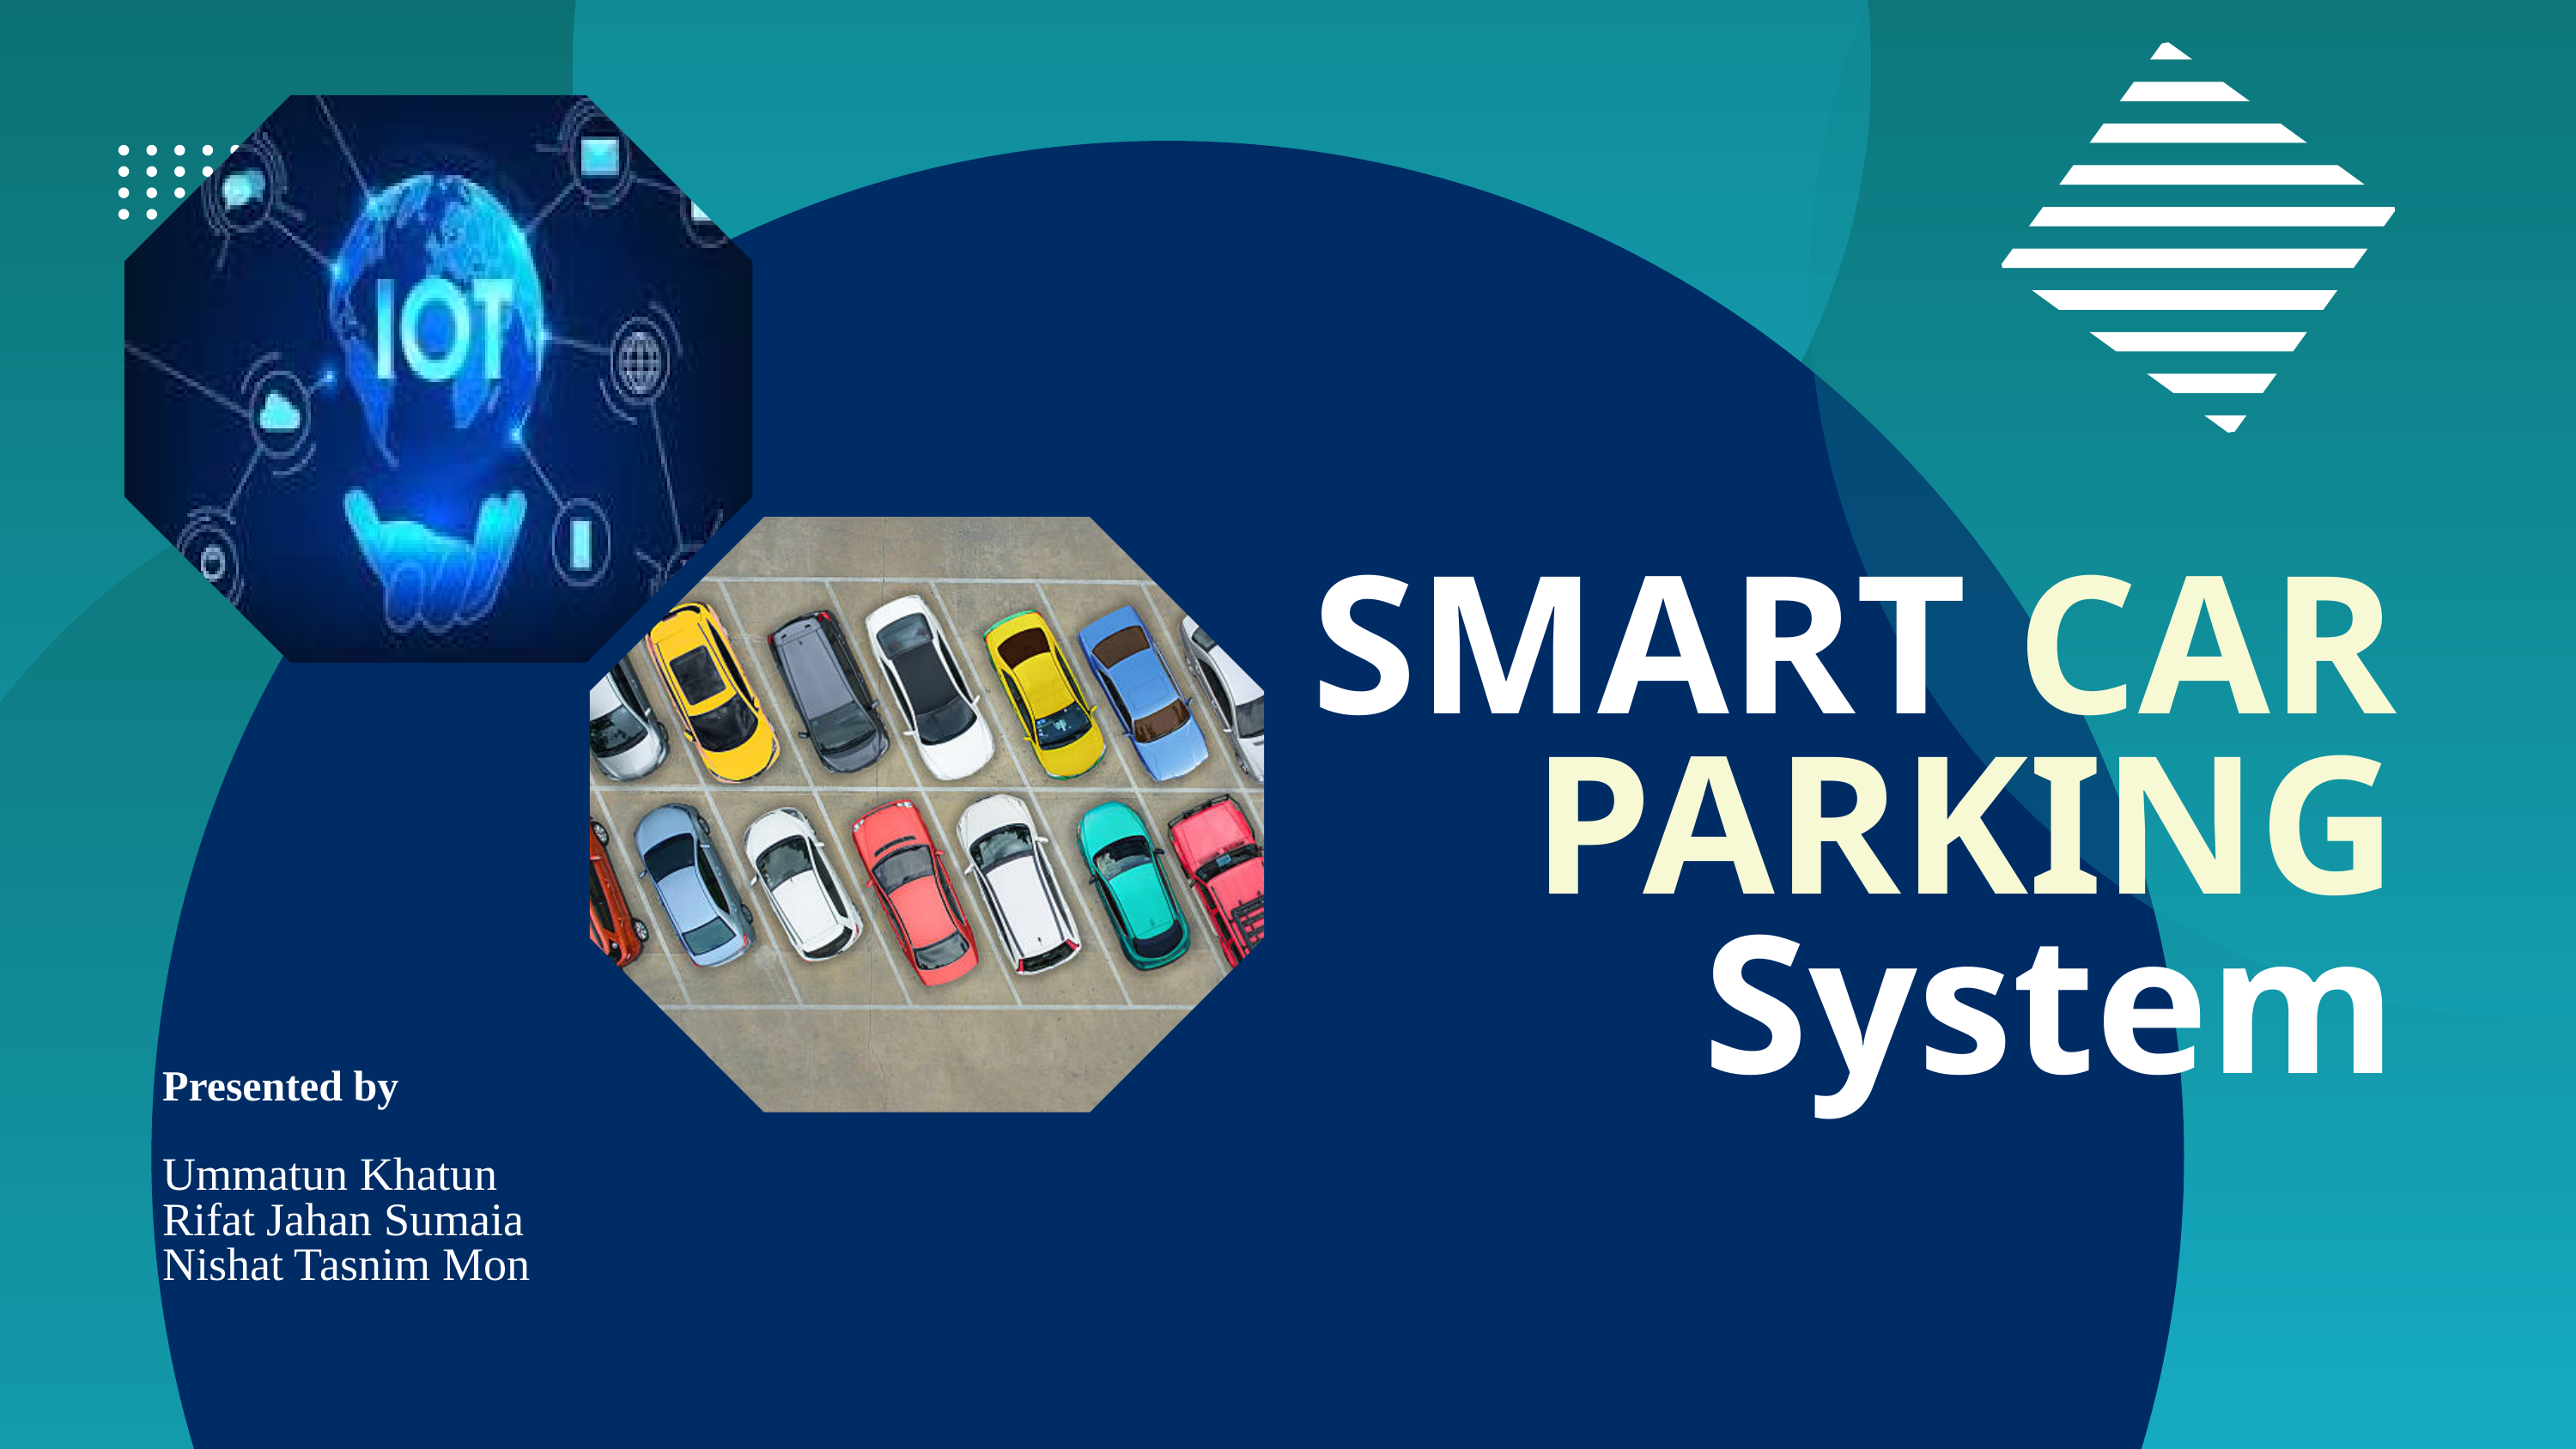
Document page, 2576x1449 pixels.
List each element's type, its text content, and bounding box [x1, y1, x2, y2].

text_box [174, 166, 185, 178]
text_box [174, 187, 185, 198]
text_box Presented by Ummatun Khatun Rifat Jahan Sumaia Nishat Tasnim Mon [162, 1064, 975, 1336]
text_box [118, 144, 130, 156]
text_box [146, 144, 157, 156]
text_box [146, 209, 157, 220]
text_box [118, 209, 130, 220]
text_box SMART CAR PARKING System [1103, 572, 2397, 1113]
text_box [118, 166, 130, 178]
text_box [174, 144, 185, 156]
text_box [146, 187, 157, 198]
text_box [202, 144, 214, 156]
text_box [118, 187, 130, 198]
text_box [146, 166, 157, 178]
text_box [0, 0, 2576, 1449]
